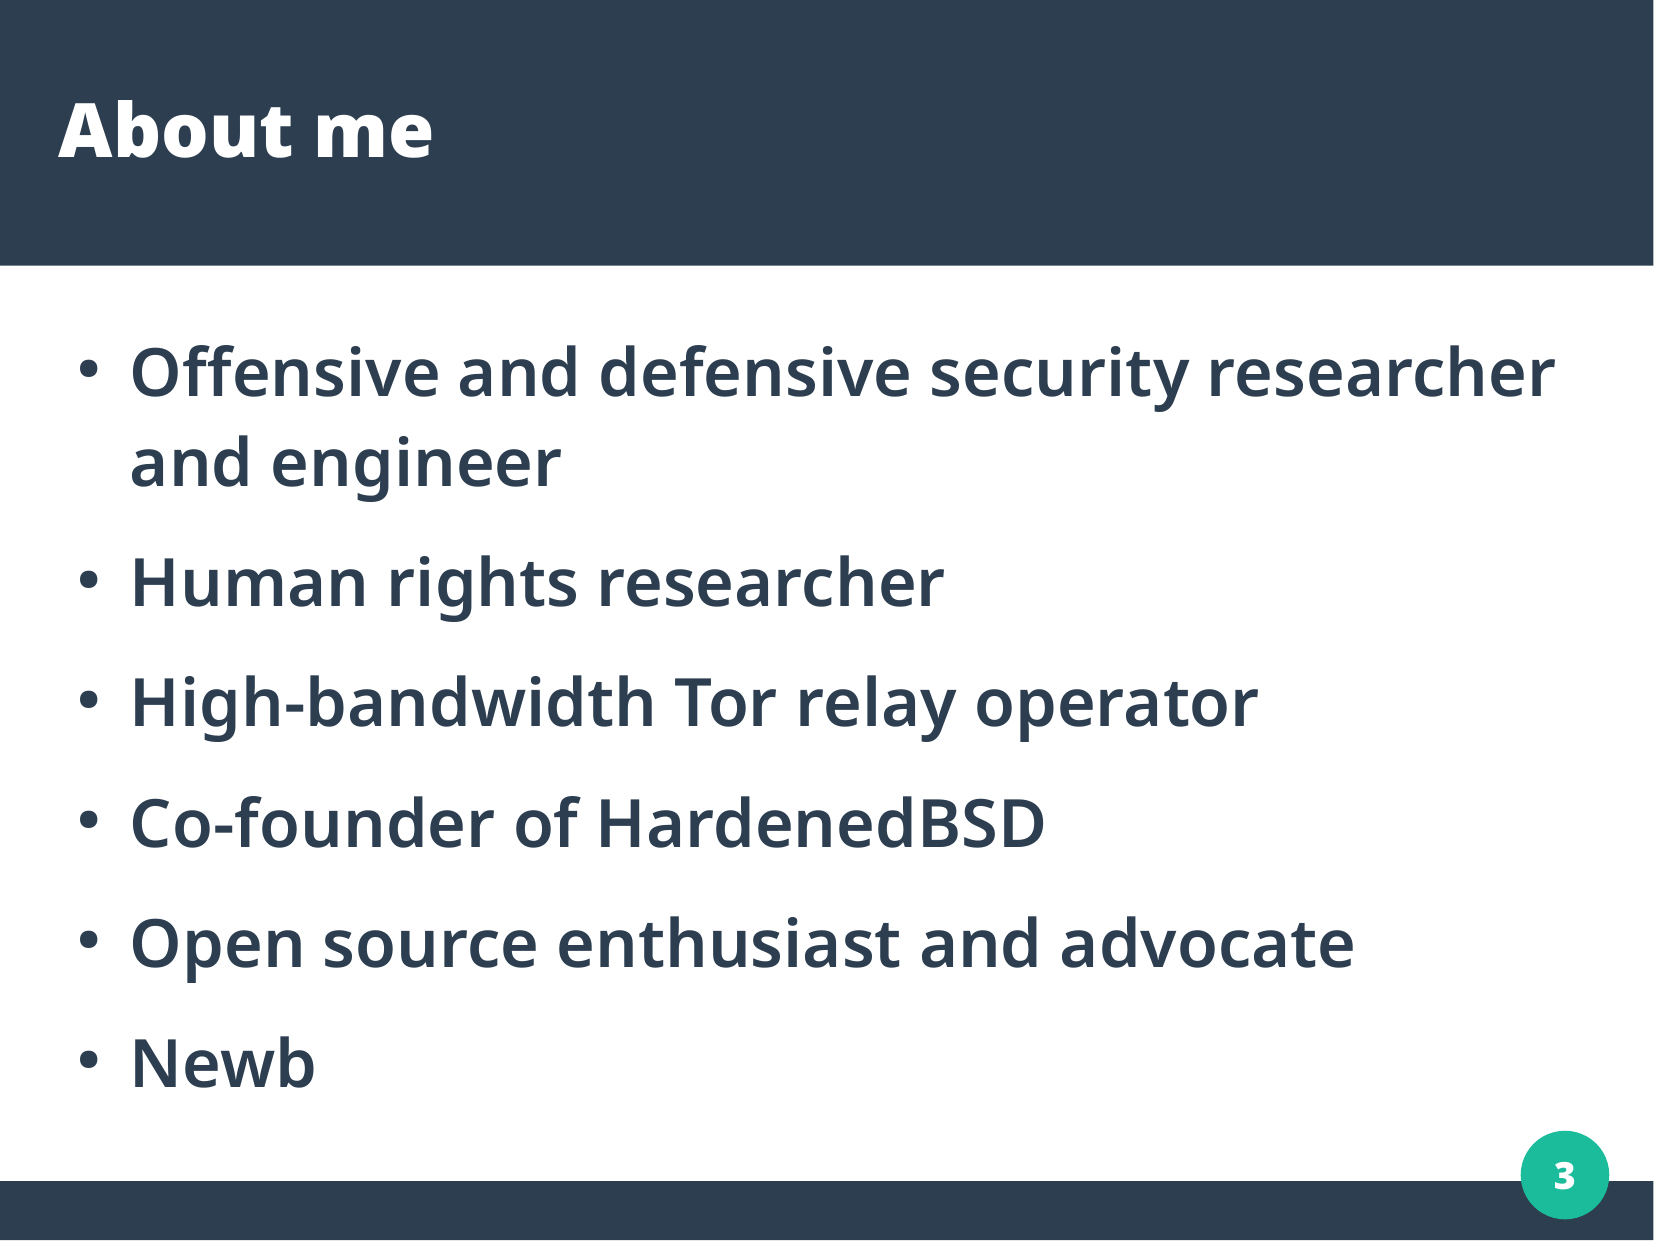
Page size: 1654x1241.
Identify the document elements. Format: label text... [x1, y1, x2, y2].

title About me [59, 49, 1595, 207]
list Offensive and defensive security researcher and engineer Human rights researcher High-bandwidth Tor relay operator Co-founder of HardenedBSD Open source enthusiast and advocate Newb [59, 324, 1595, 1152]
